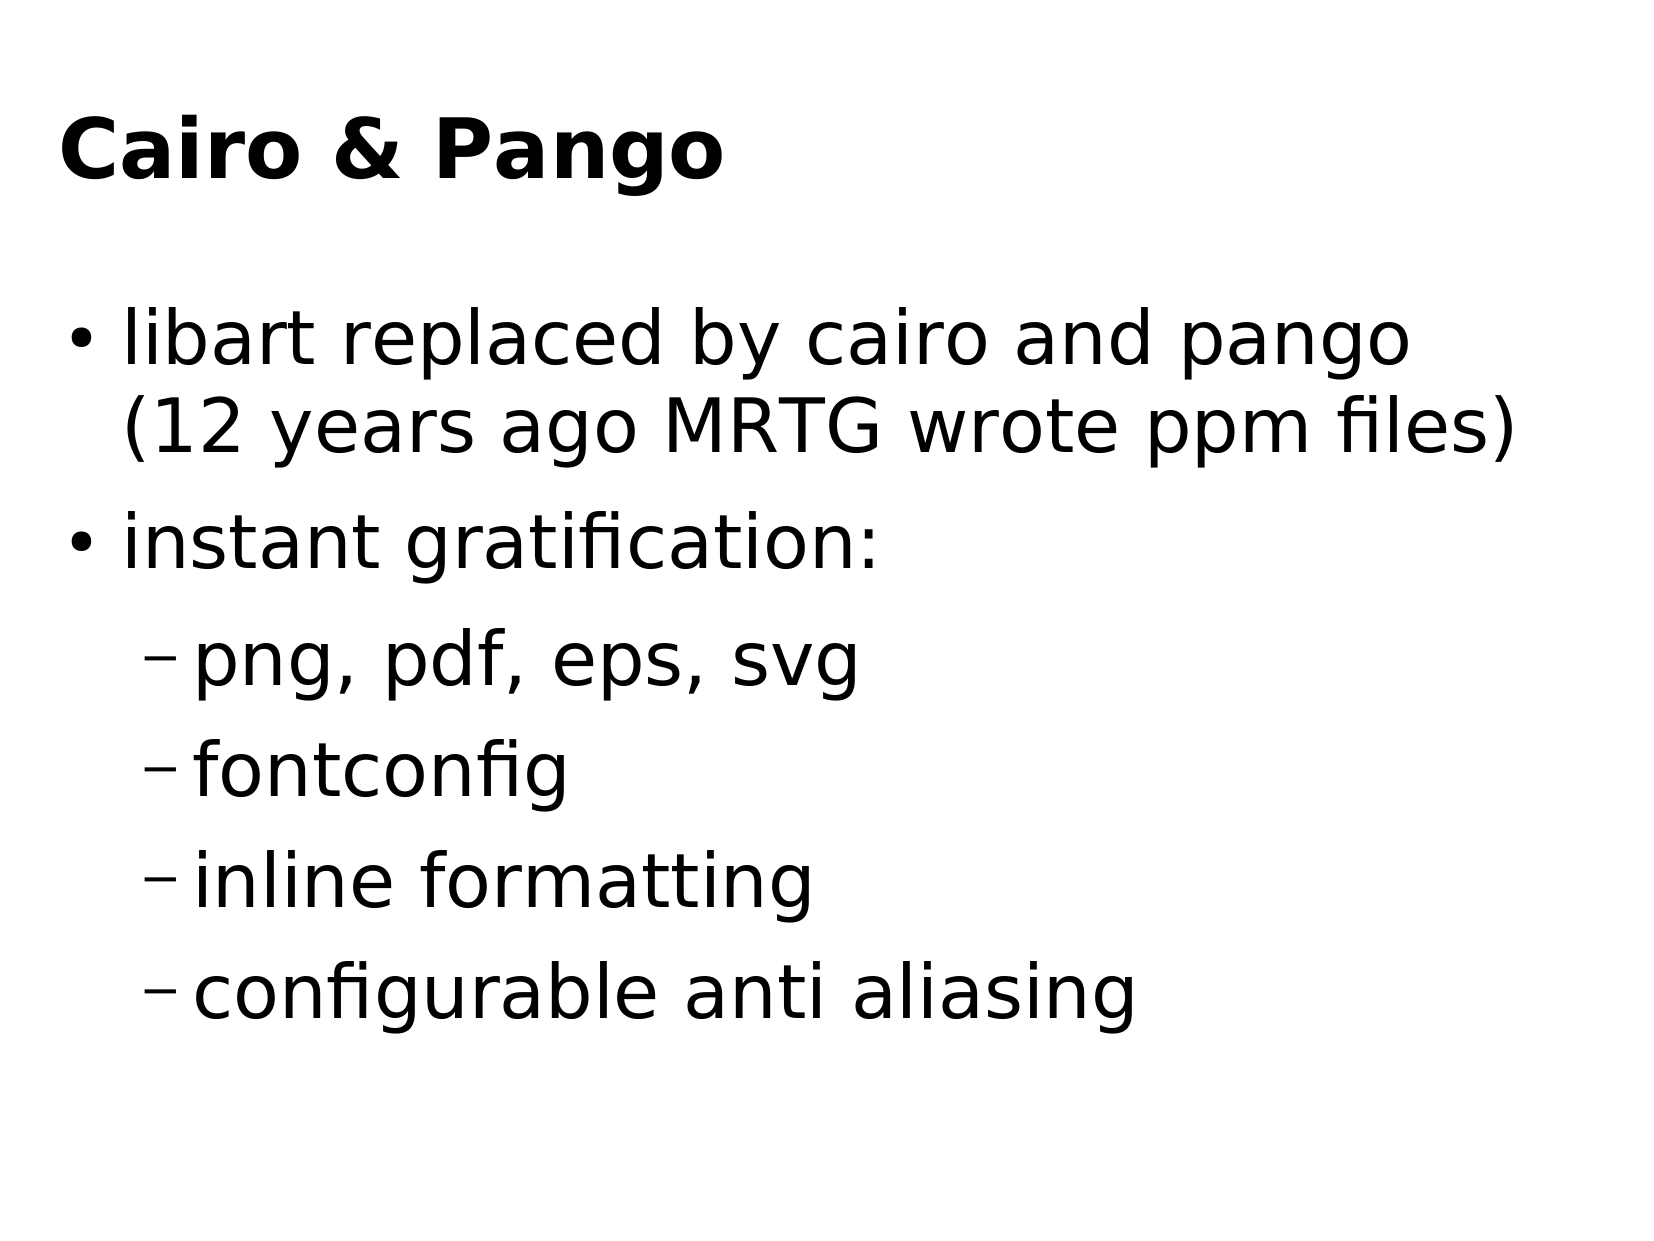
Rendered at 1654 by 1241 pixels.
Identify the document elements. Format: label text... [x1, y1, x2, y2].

title Cairo & Pango [59, 75, 1607, 225]
list libart replaced by cairo and pango (12 years ago MRTG wrote ppm files) instant gratification: png, pdf, eps, svg fontconfig inline formatting configurable anti aliasing [50, 295, 1571, 1099]
